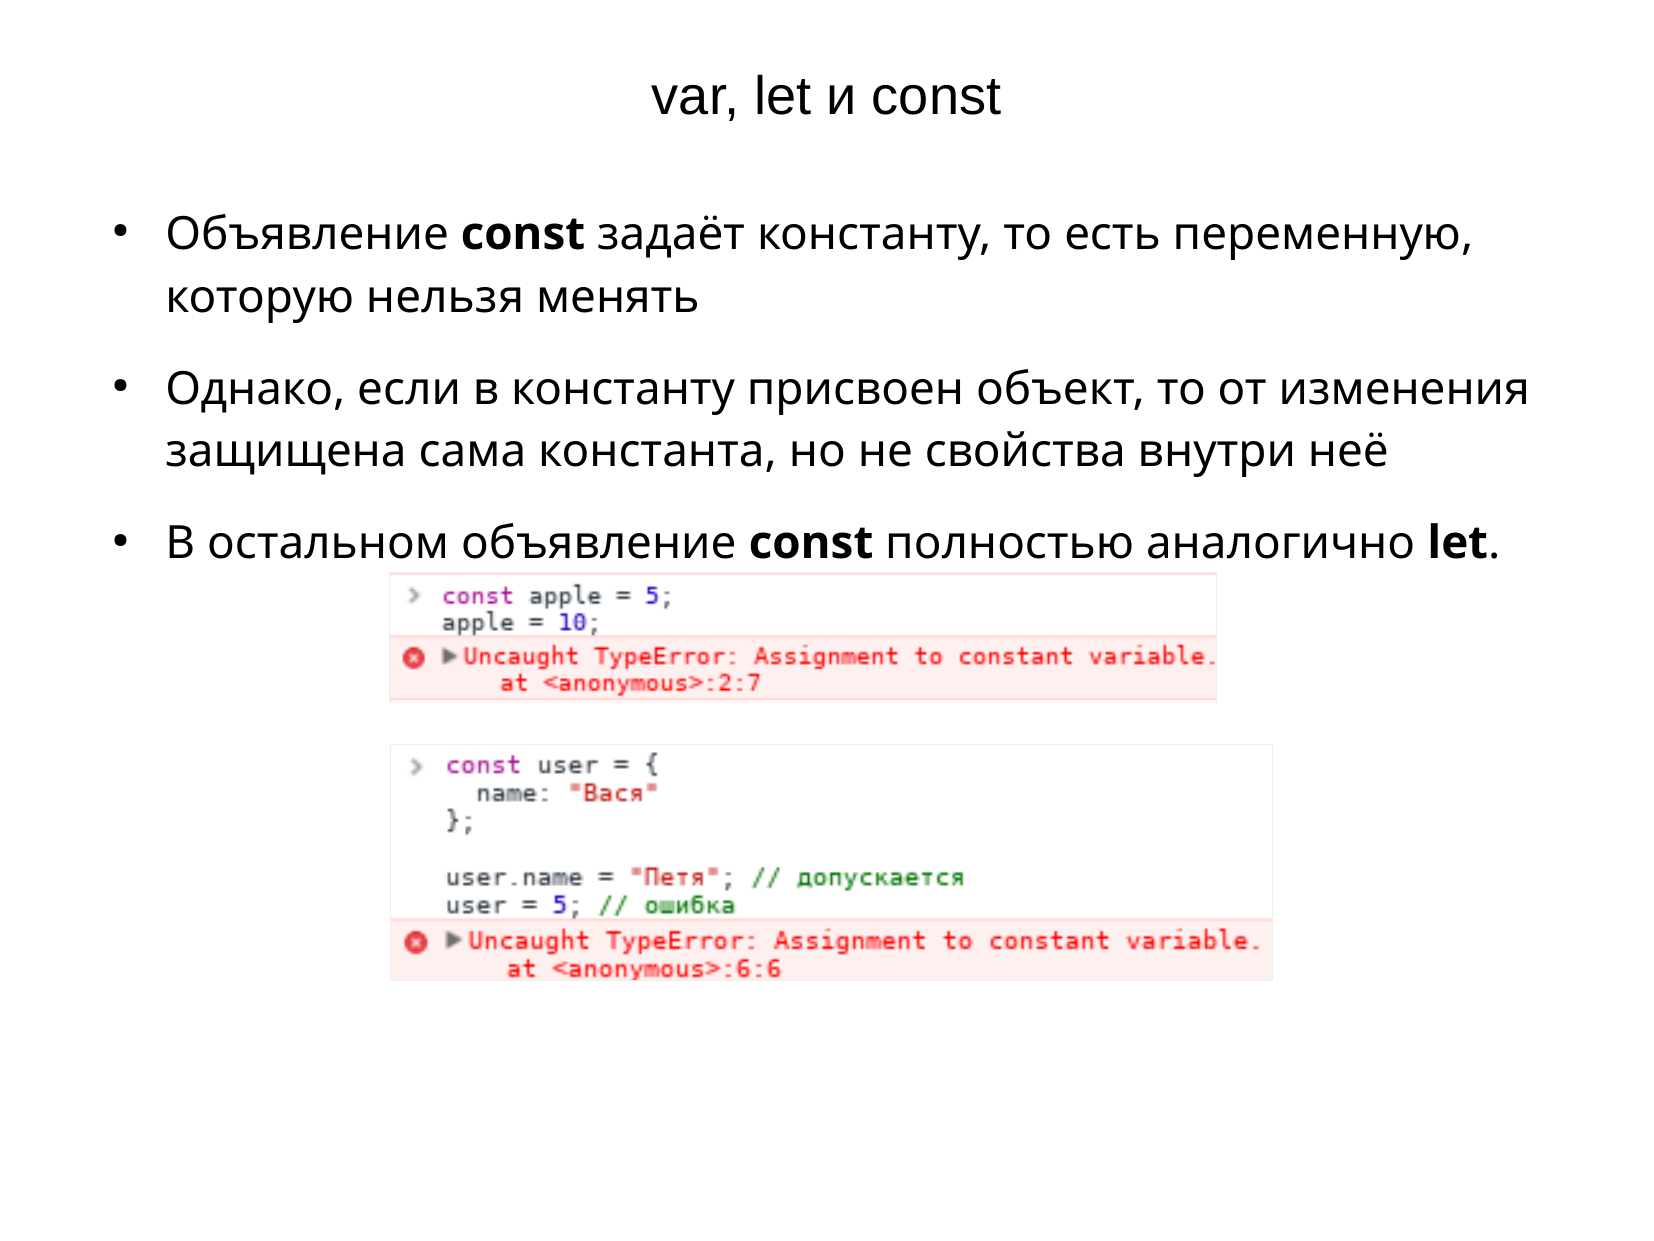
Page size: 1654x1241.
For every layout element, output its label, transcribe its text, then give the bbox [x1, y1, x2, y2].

picture [389, 744, 1273, 981]
picture [389, 572, 1217, 703]
list Объявление const задаёт константу, то есть переменную, которую нельзя менять Однако, если в константу присвоен объект, то от изменения защищена сама константа, но не свойства внутри неё В остальном объявление const полностью аналогично let. [94, 200, 1583, 921]
title var, let и const [82, 49, 1571, 142]
